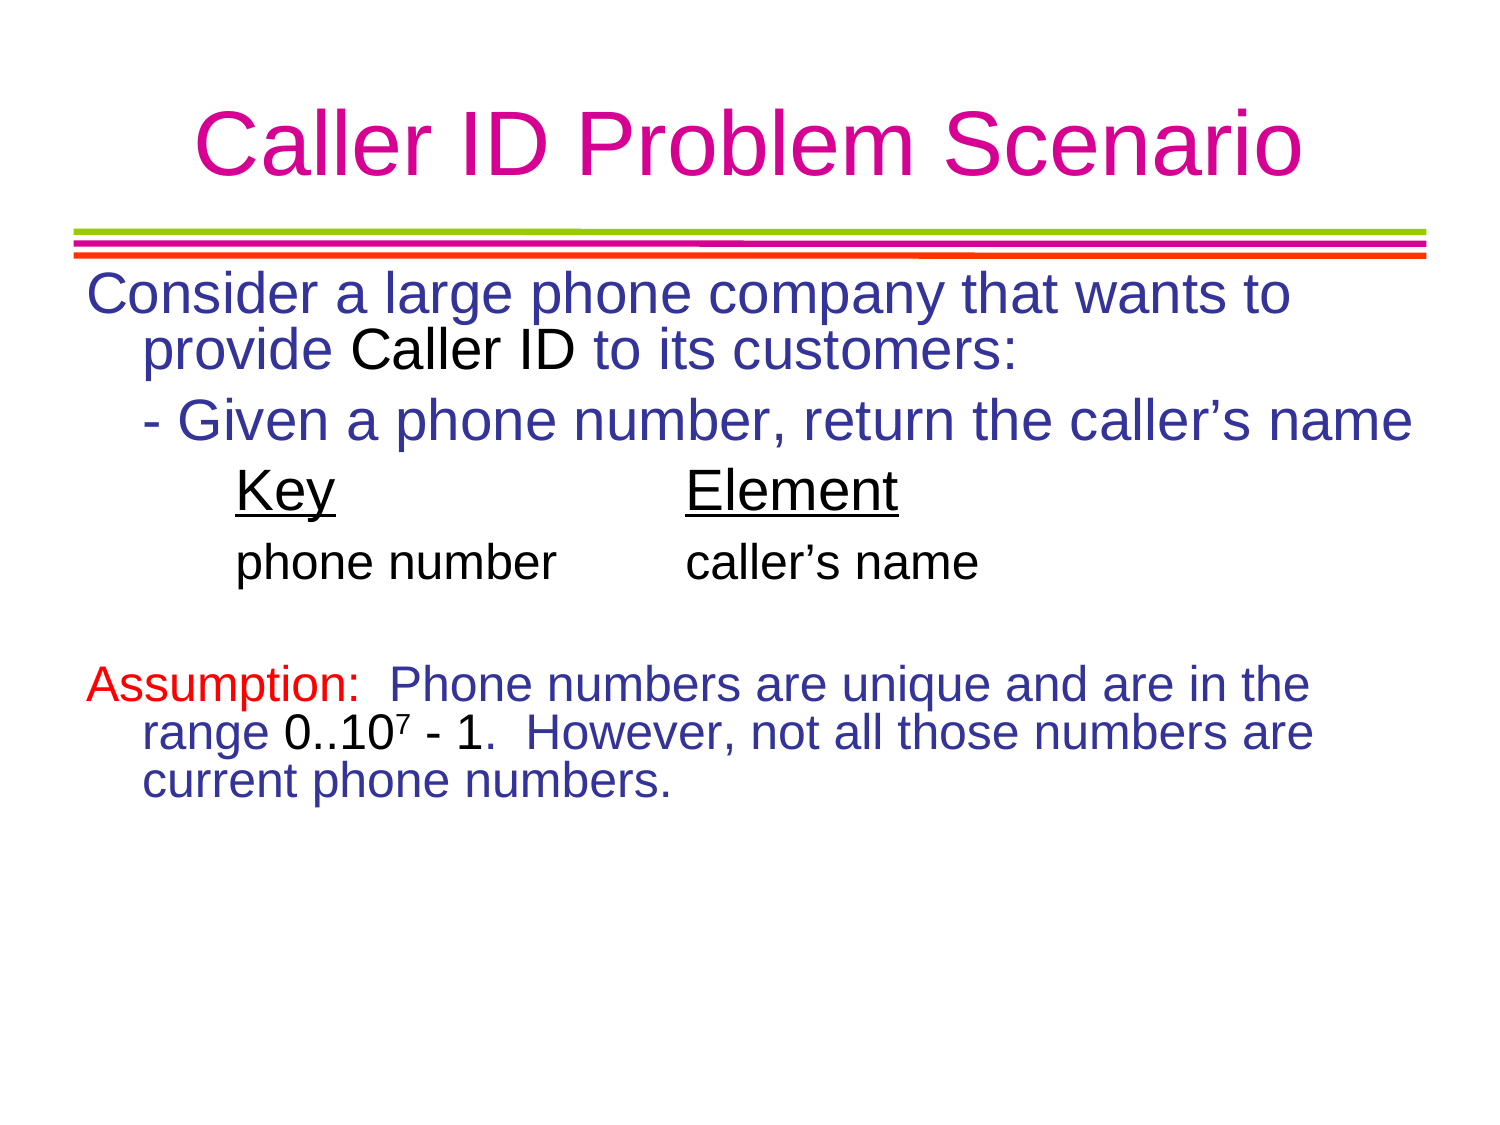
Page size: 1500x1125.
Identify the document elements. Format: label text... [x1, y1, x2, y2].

text_box Consider a large phone company that wants to provide Caller ID to its customers: - Given a phone number, return the caller’s name Key Element phone number caller’s name Assumption: Phone numbers are unique and are in the range 0..107 - 1. However, not all those numbers are current phone numbers. [70, 261, 1455, 1004]
text_box Caller ID Problem Scenario [75, 45, 1426, 233]
